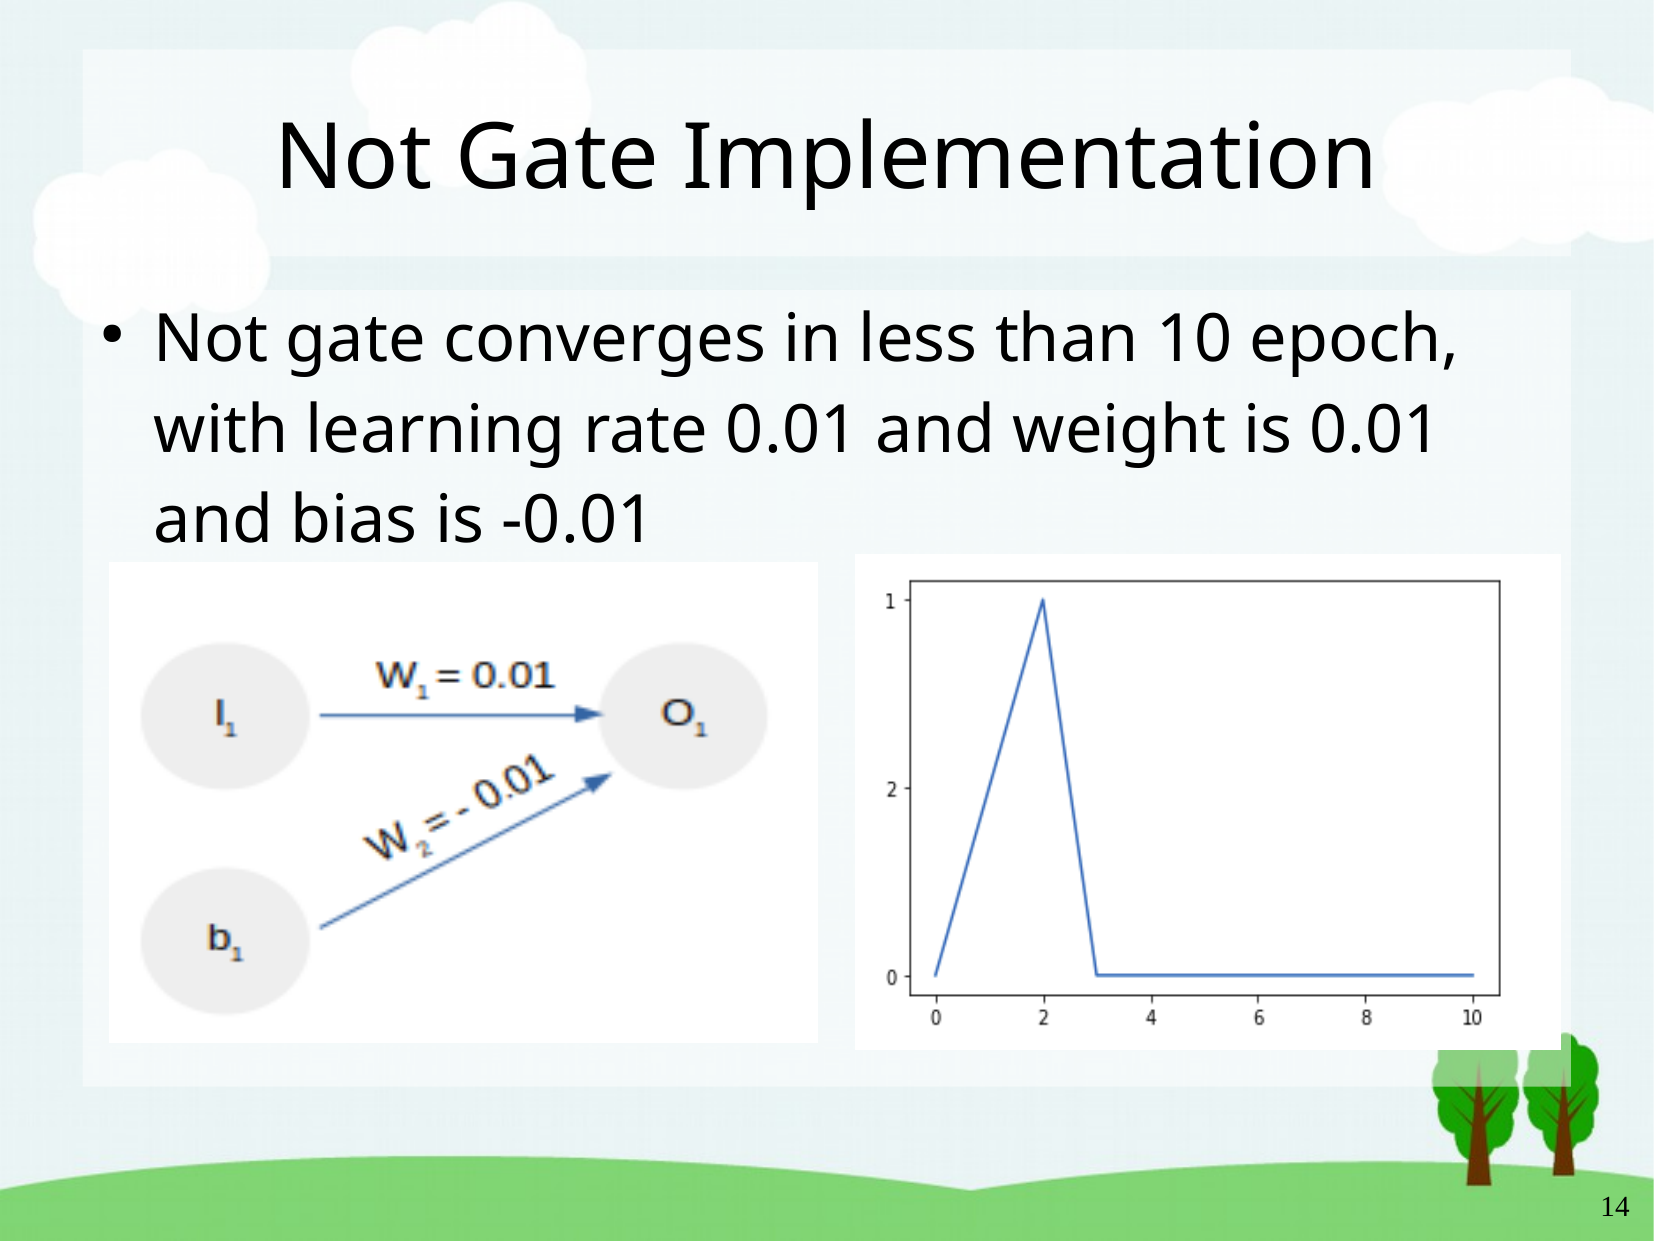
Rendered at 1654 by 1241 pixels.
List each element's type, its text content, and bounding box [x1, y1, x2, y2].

picture [0, 0, 1654, 1241]
title Not Gate Implementation [82, 49, 1571, 257]
list Not gate converges in less than 10 epoch, with learning rate 0.01 and weight is 0.01 and bias is -0.01 [82, 290, 1571, 1087]
